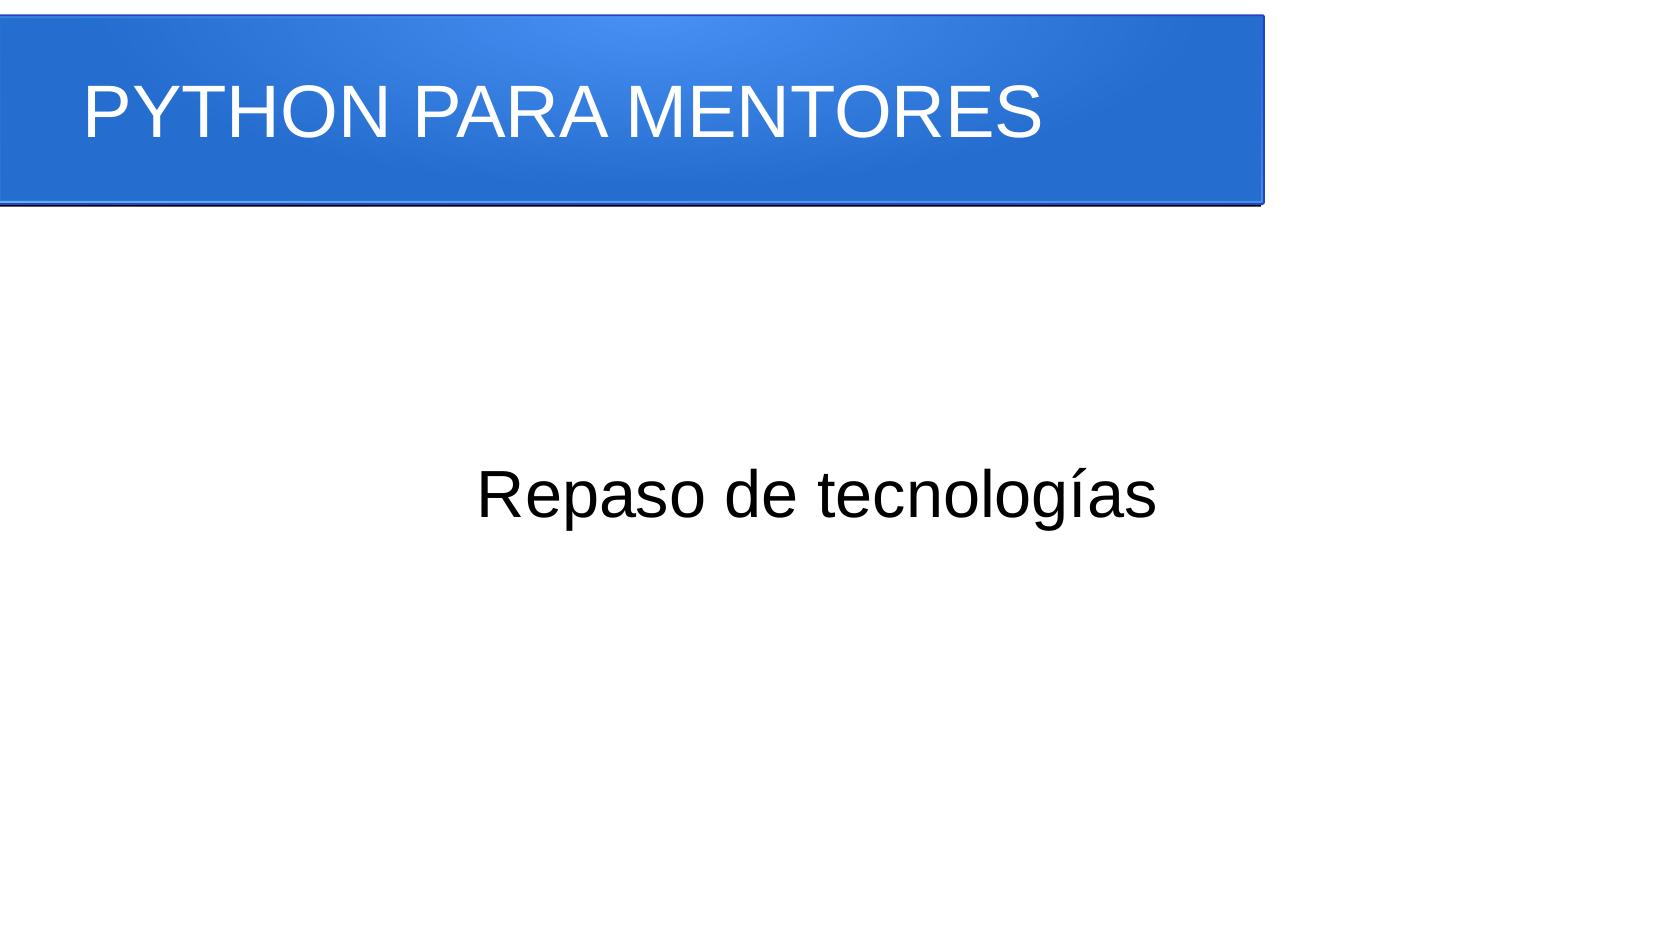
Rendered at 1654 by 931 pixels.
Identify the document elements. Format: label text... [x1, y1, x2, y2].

title PYTHON PARA MENTORES [82, 35, 1235, 189]
subtitle Repaso de tecnologías [82, 224, 1571, 764]
